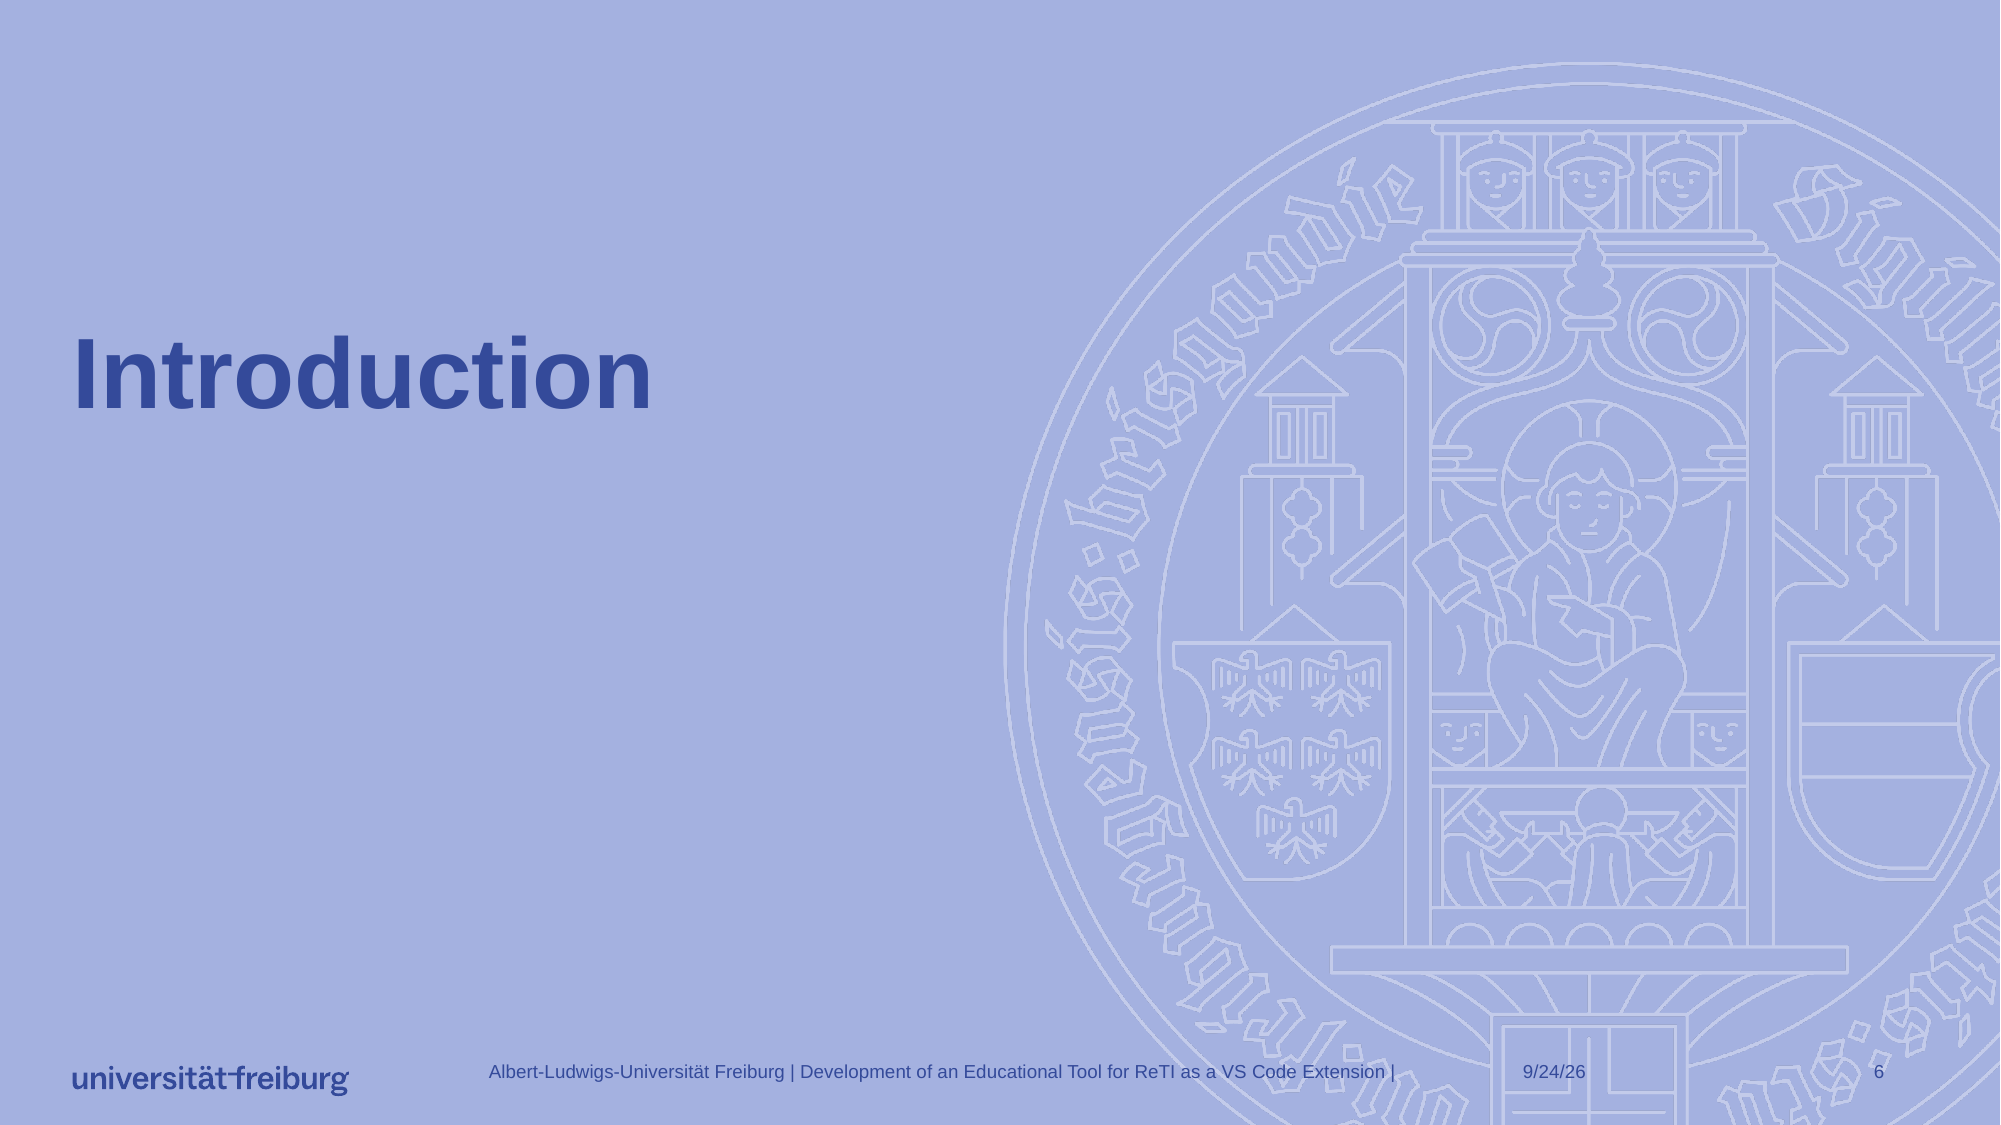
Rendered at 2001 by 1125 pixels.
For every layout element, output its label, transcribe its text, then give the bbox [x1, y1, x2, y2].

text_box Albert-Ludwigs-Universität Freiburg | Development of an Educational Tool for ReTI as a VS Code Extension | [488, 1060, 1517, 1090]
text_box 6 [1873, 1060, 1934, 1090]
text_box 21. März 2024 [1517, 1060, 1754, 1090]
title Introduction [72, 436, 1933, 546]
